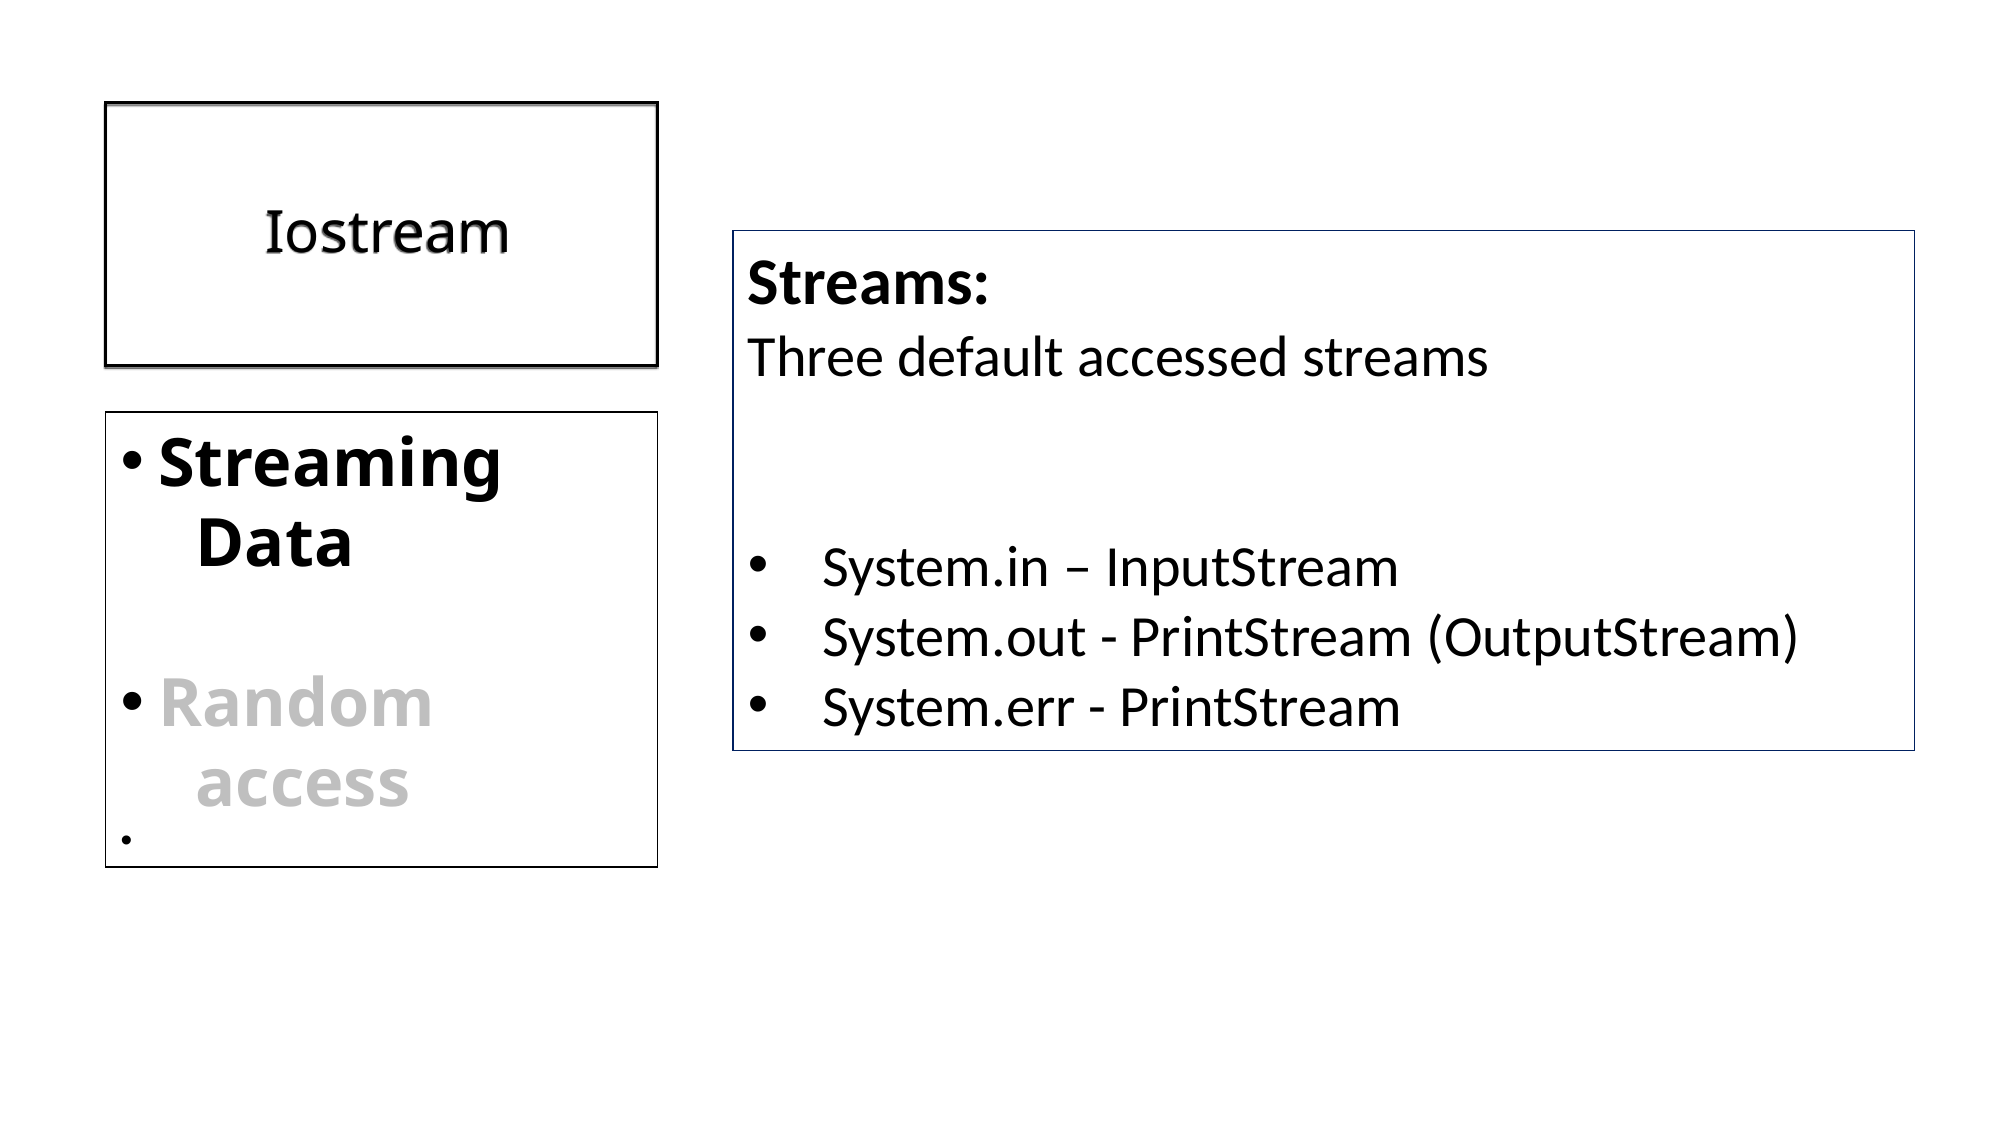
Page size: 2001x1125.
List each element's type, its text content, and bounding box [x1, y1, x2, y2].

text_box Streams: Three default accessed streams System.in – InputStream System.out - PrintStream (OutputStream) System.err - PrintStream [732, 230, 1915, 751]
title Iostream [105, 102, 658, 366]
list Streaming Data Random access [105, 490, 658, 789]
